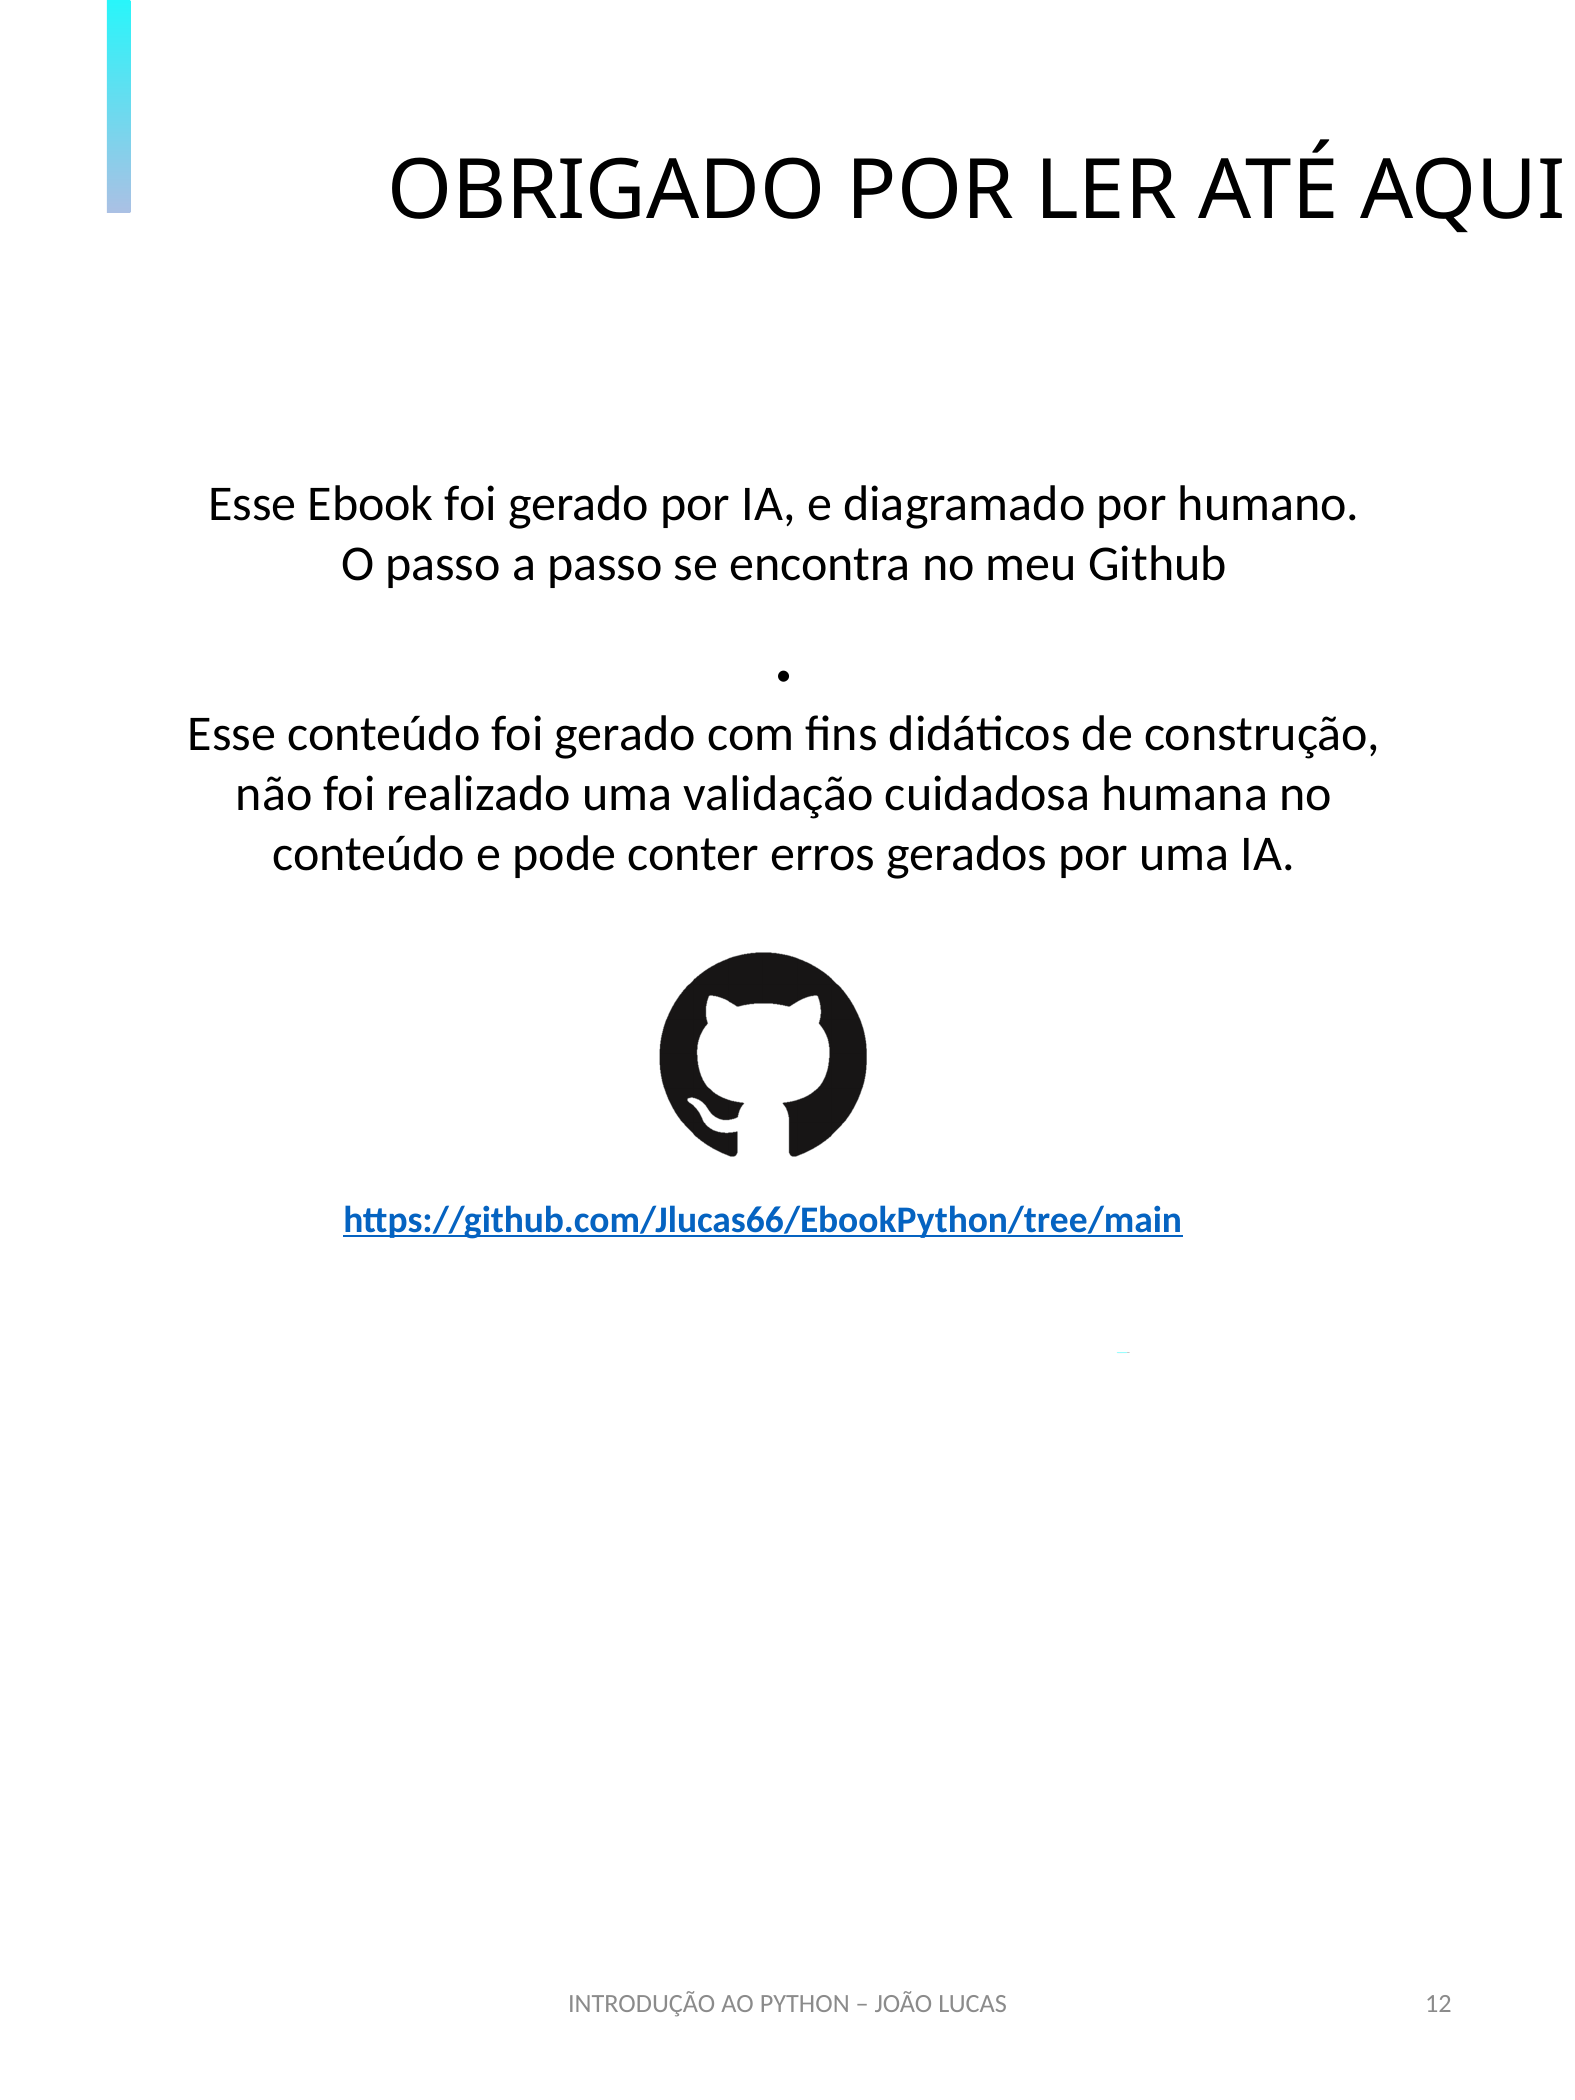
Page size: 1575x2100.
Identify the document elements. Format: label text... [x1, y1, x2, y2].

slide_number <número> [1112, 1946, 1467, 2059]
text_box Esse Ebook foi gerado por IA, e diagramado por humano. O passo a passo se encontra no meu Github . Esse conteúdo foi gerado com fins didáticos de construção, não foi realizado uma validação cuidadosa humana no conteúdo e pode conter erros gerados por uma IA. [142, 462, 1426, 888]
footer INTRODUÇÃO AO PYTHON – JOÃO LUCAS [521, 1946, 1054, 2059]
text_box https://github.com/Jlucas66/EbookPython/tree/main [142, 1164, 1384, 1271]
picture [625, 916, 901, 1192]
text_box [106, 0, 131, 213]
text_box OBRIGADO POR LER ATÉ AQUI [372, 127, 1575, 243]
picture [1116, 1346, 1130, 1359]
